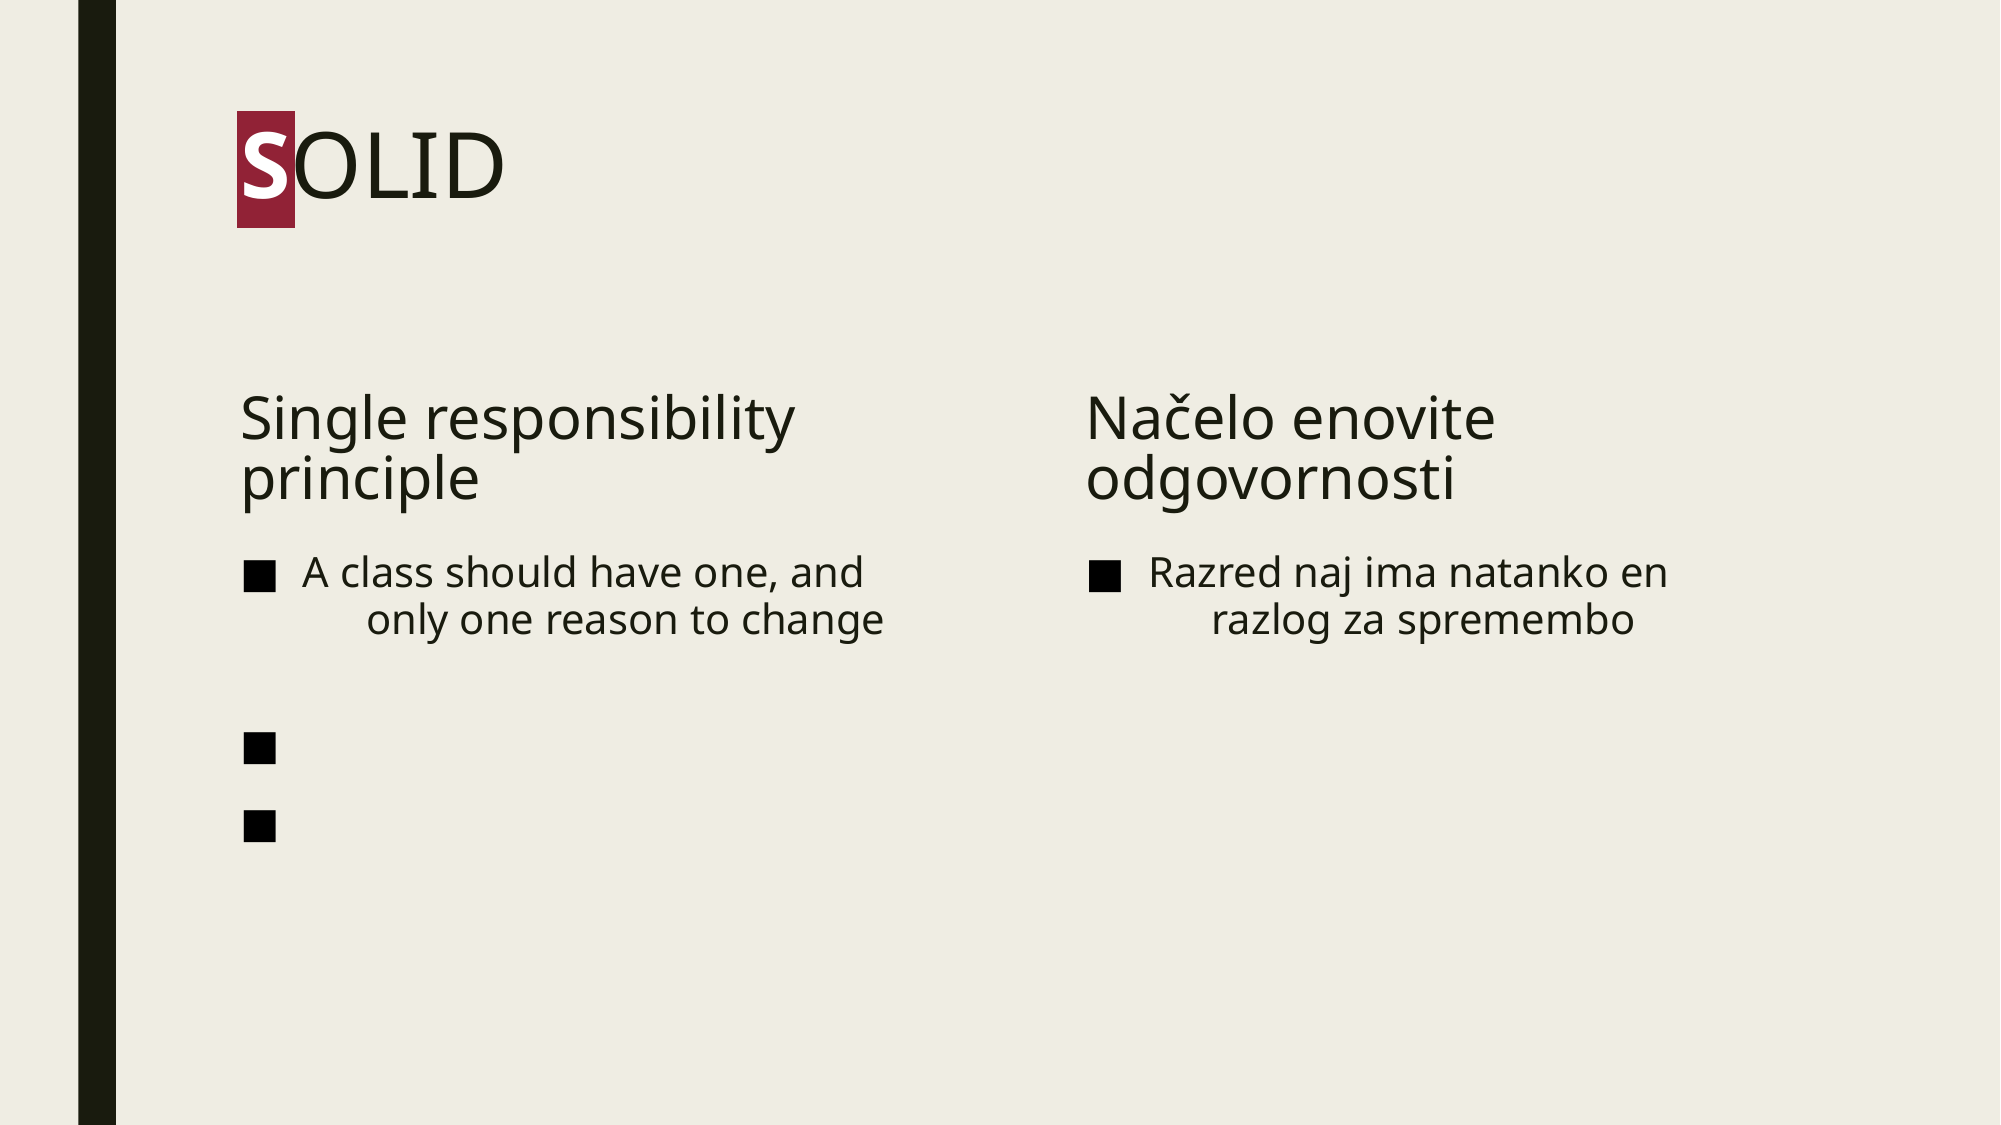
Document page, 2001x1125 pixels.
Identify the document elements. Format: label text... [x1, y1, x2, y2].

list Načelo enovite odgovornosti [1070, 383, 1800, 520]
list A class should have one, and only one reason to change [225, 542, 954, 963]
title SOLID [225, 112, 1801, 357]
list Razred naj ima natanko en razlog za spremembo [1070, 542, 1800, 963]
list Single responsibility principle [225, 383, 954, 520]
